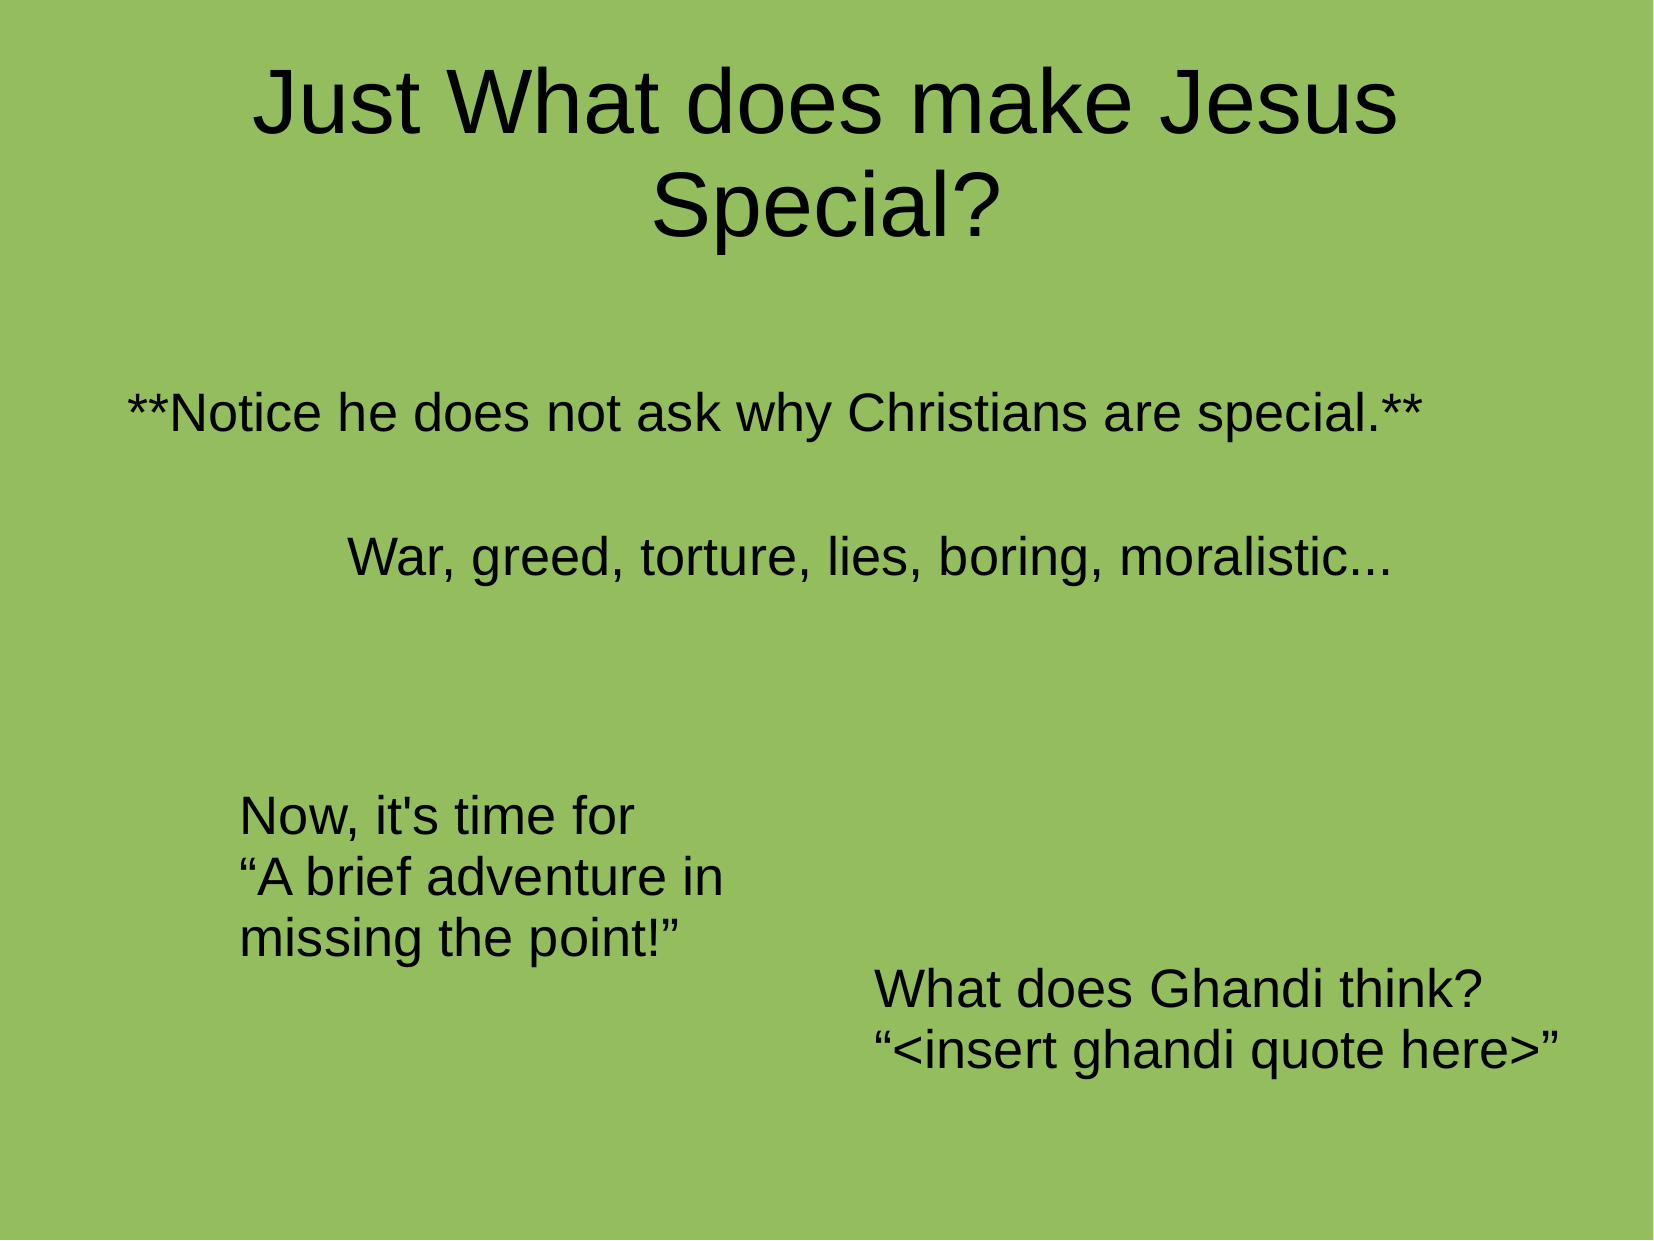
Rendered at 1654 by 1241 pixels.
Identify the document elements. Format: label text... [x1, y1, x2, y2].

text_box Now, it's time for “A brief adventure in missing the point!” [225, 778, 741, 976]
title Just What does make Jesus Special? [82, 50, 1571, 256]
text_box **Notice he does not ask why Christians are special.** [112, 375, 1440, 451]
text_box War, greed, torture, lies, boring, moralistic... [332, 519, 1410, 595]
text_box What does Ghandi think? “<insert ghandi quote here>” [860, 951, 1576, 1088]
